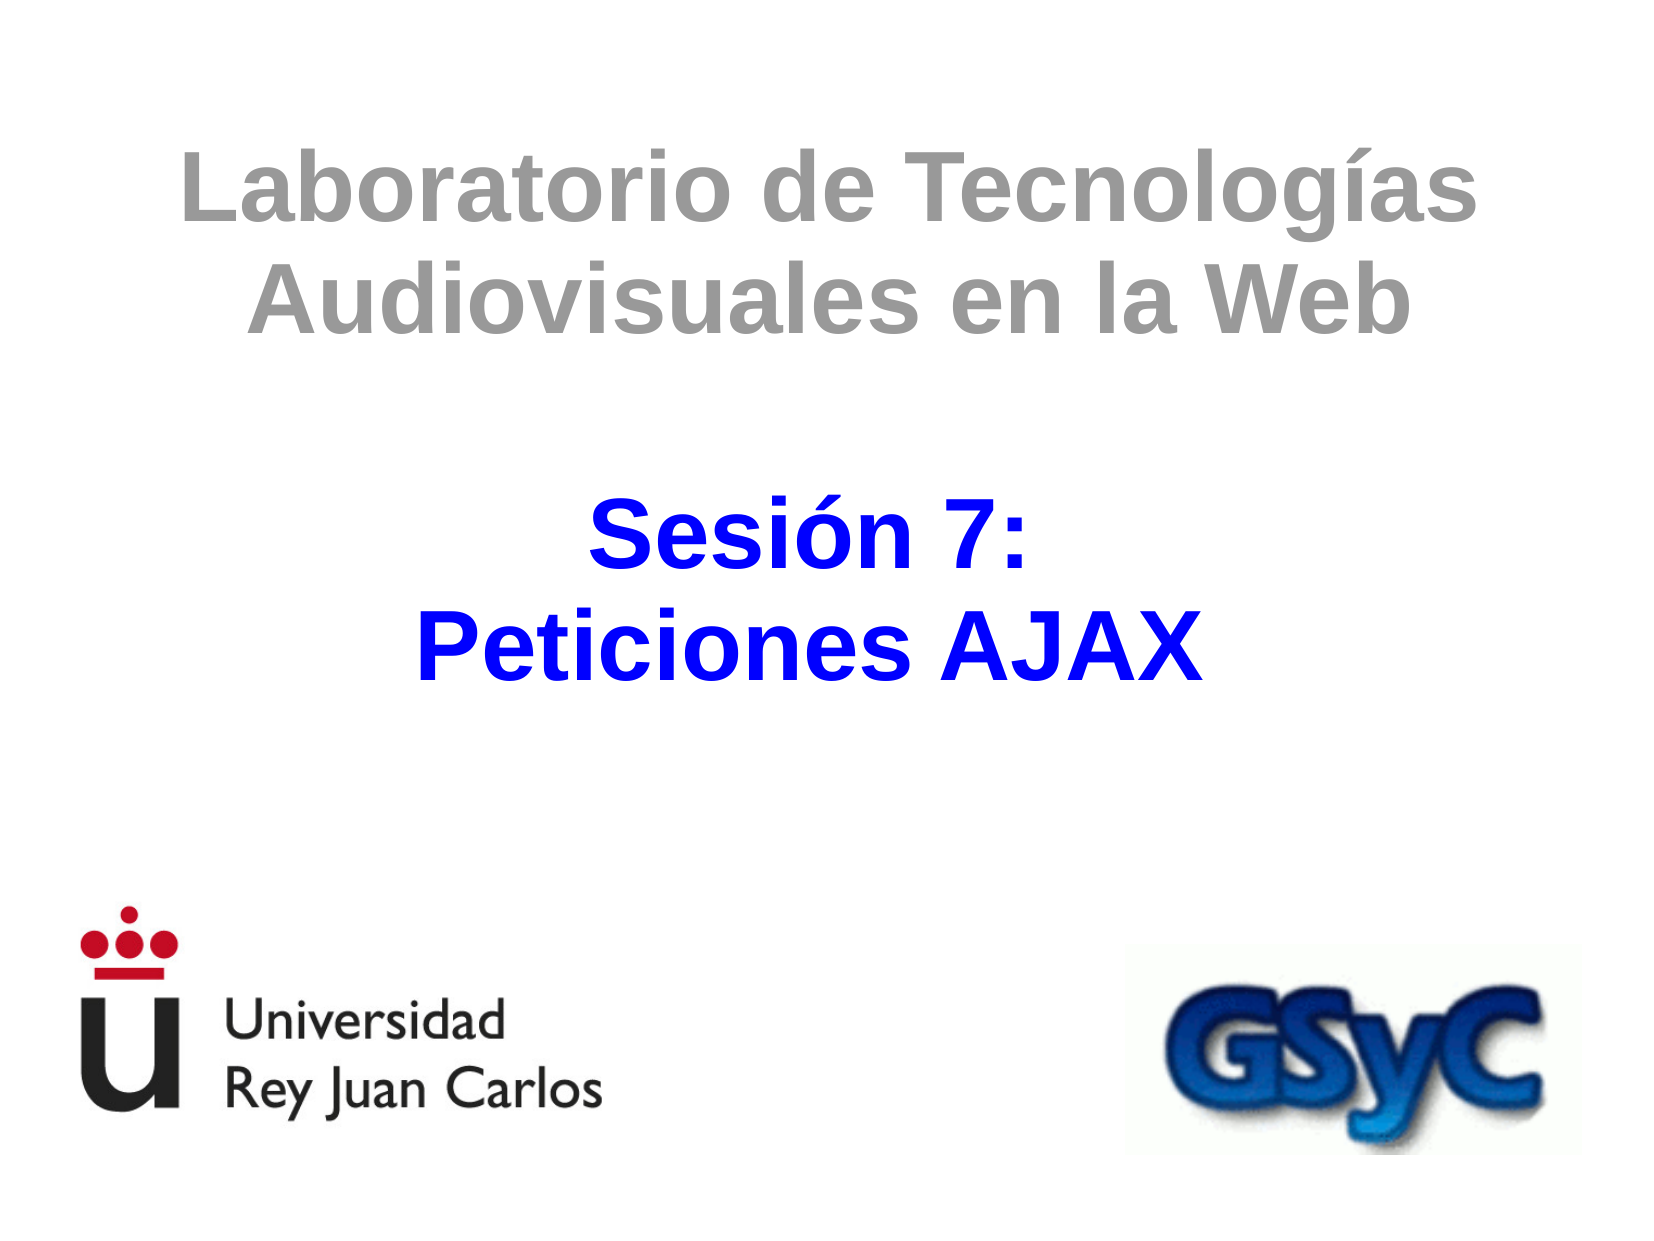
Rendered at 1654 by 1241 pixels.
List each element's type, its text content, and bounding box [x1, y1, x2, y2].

picture [46, 884, 631, 1141]
title Laboratorio de Tecnologías Audiovisuales en la Web [144, 75, 1516, 411]
picture [1125, 944, 1582, 1156]
title Sesión 7: Peticiones AJAX [135, 422, 1486, 758]
